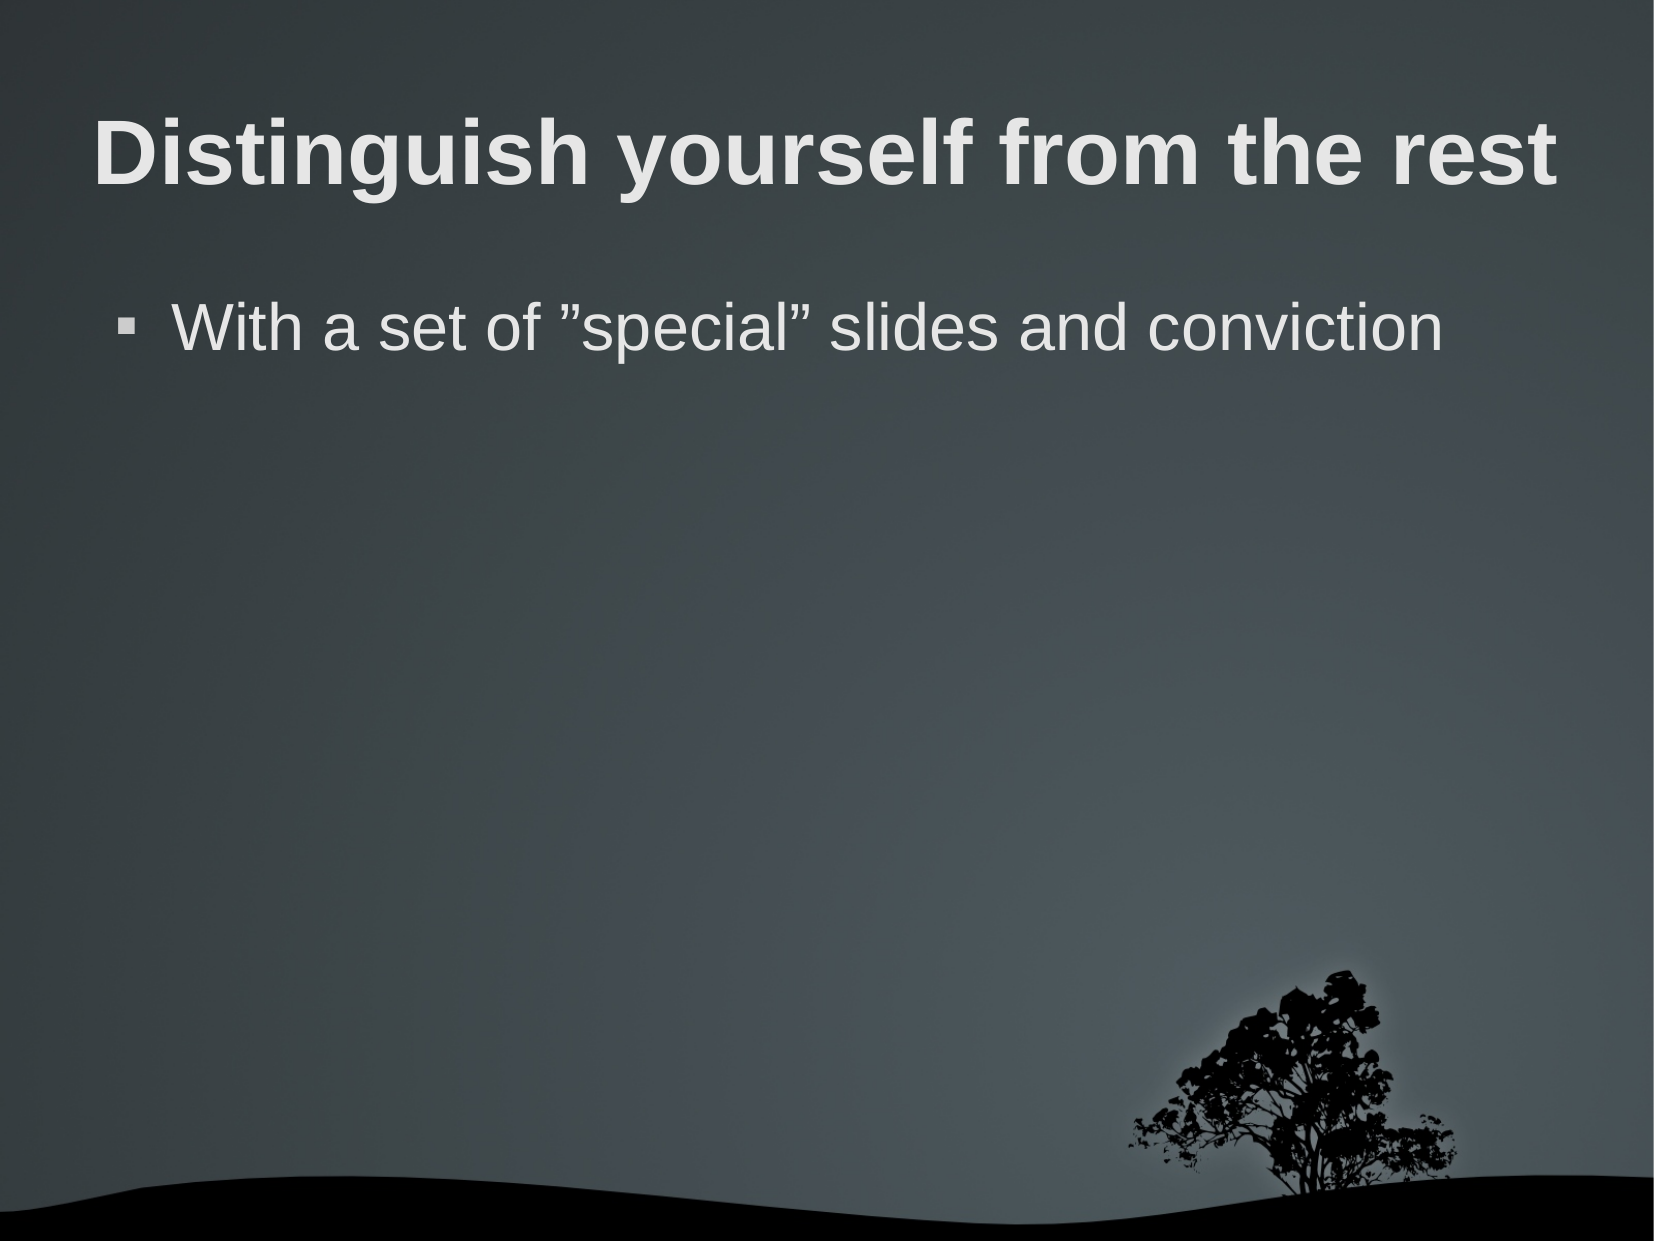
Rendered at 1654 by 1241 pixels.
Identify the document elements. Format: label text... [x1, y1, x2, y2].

picture [0, 0, 1654, 1241]
title Distinguish yourself from the rest [82, 49, 1571, 257]
list With a set of ”special” slides and conviction [82, 290, 1571, 1109]
